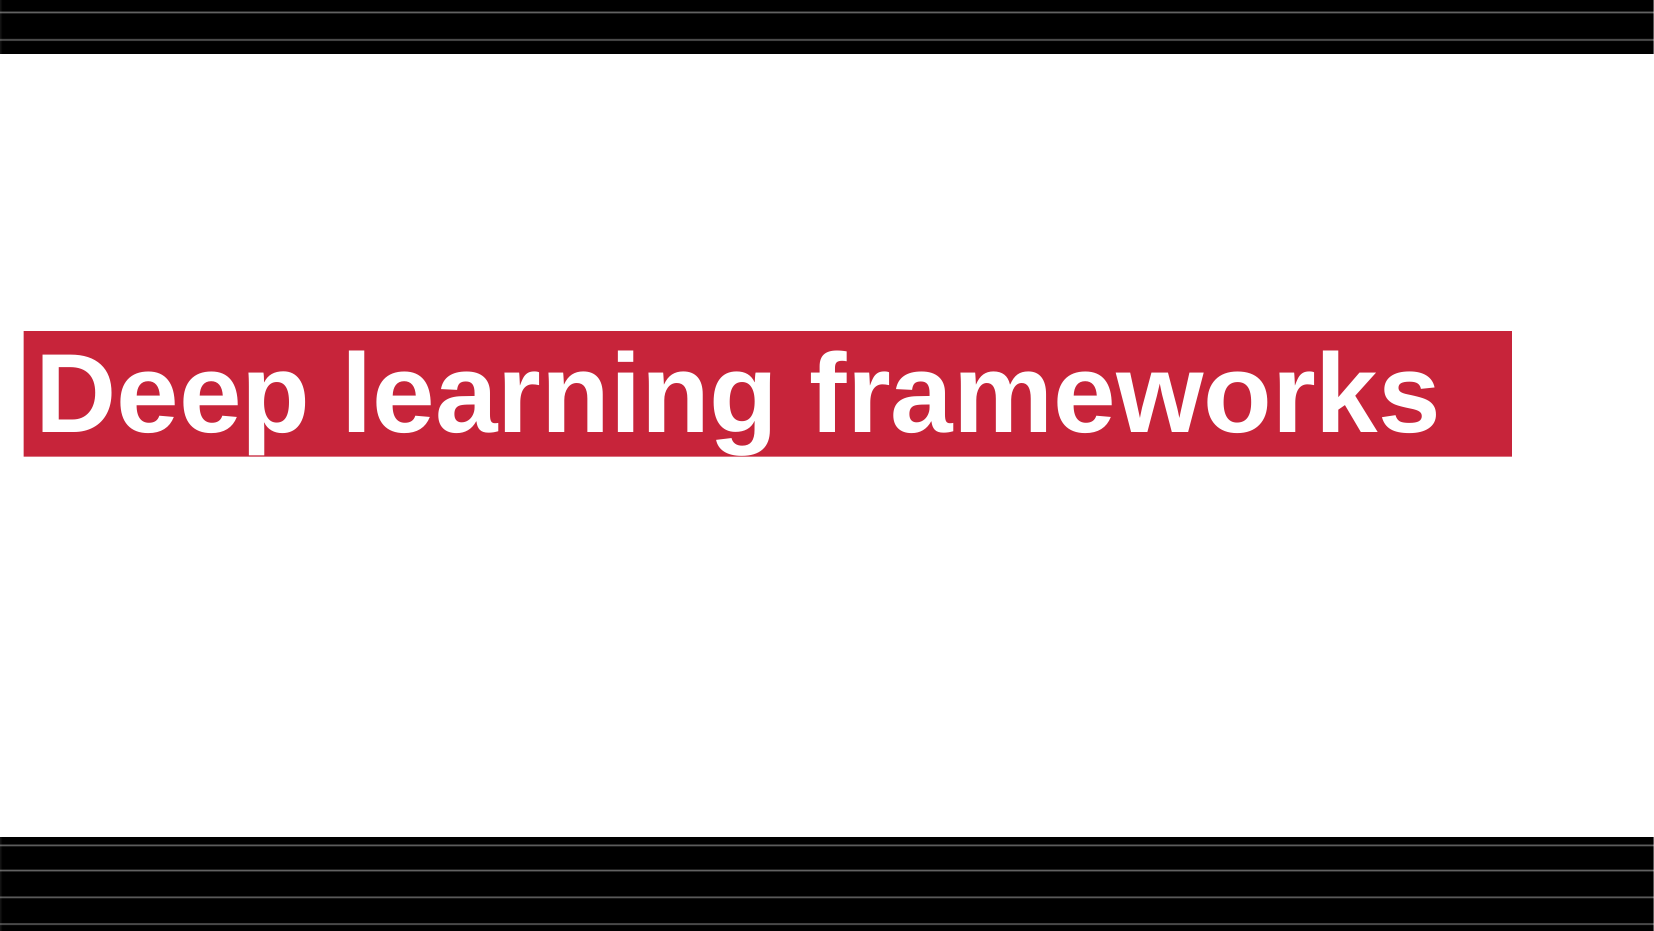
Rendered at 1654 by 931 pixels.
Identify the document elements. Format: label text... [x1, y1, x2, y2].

picture [0, 0, 1654, 54]
picture [0, 837, 1654, 931]
title Deep learning frameworks [23, 331, 1512, 457]
